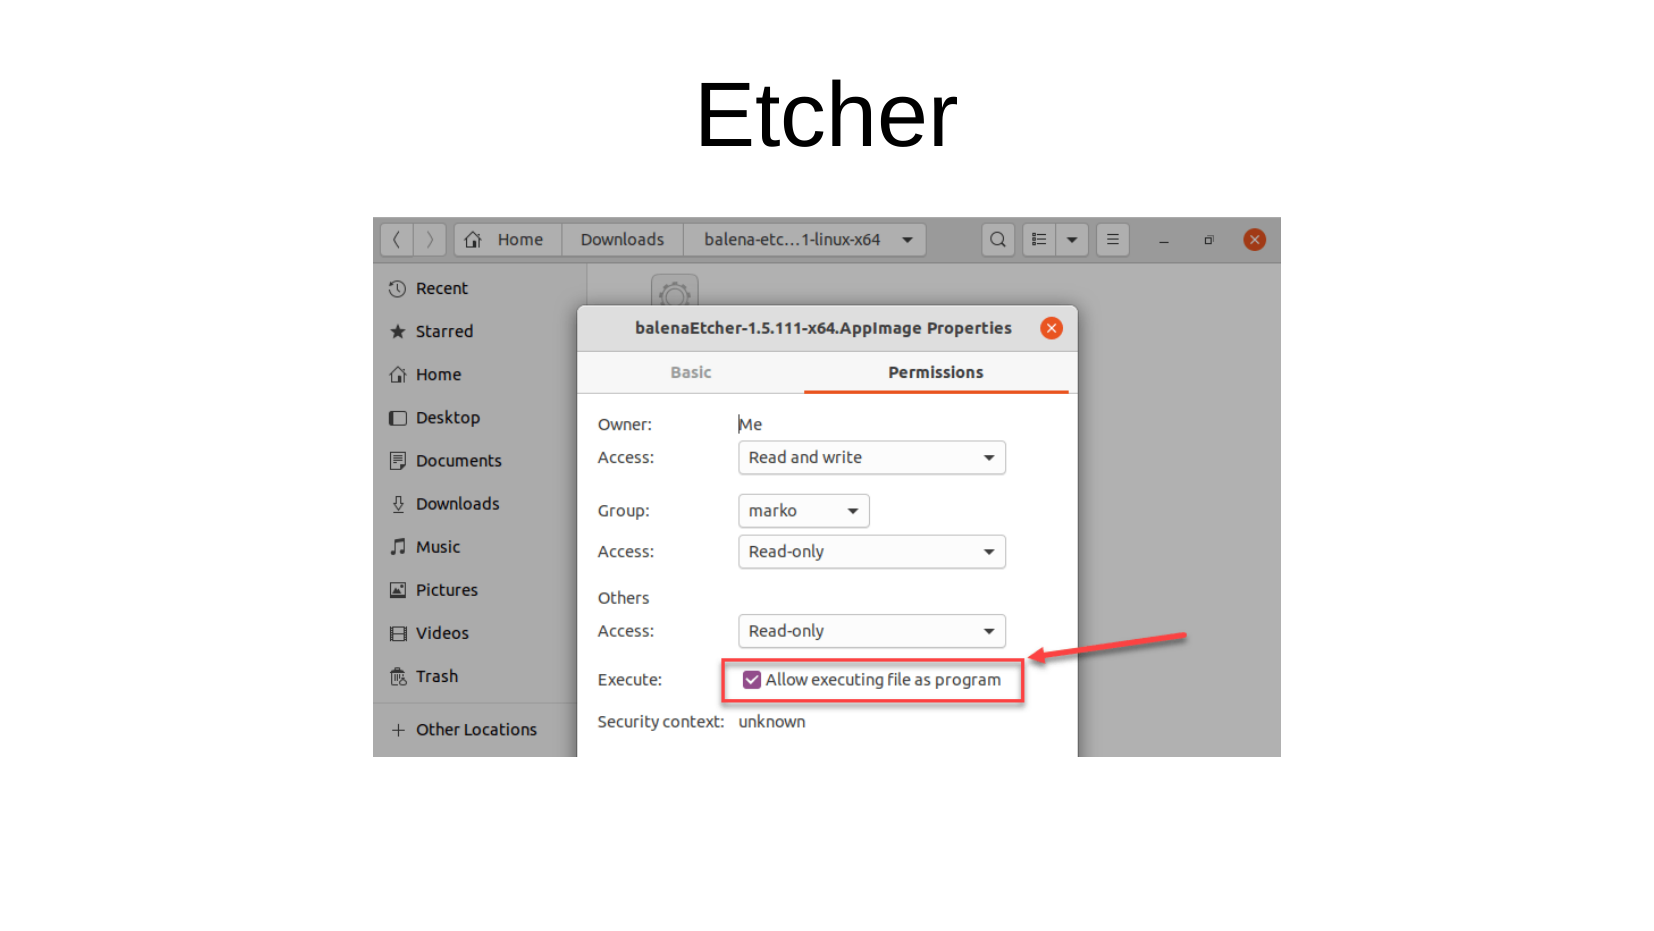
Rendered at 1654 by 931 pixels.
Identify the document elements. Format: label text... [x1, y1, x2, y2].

picture [373, 217, 1281, 758]
title Etcher [82, 37, 1571, 193]
